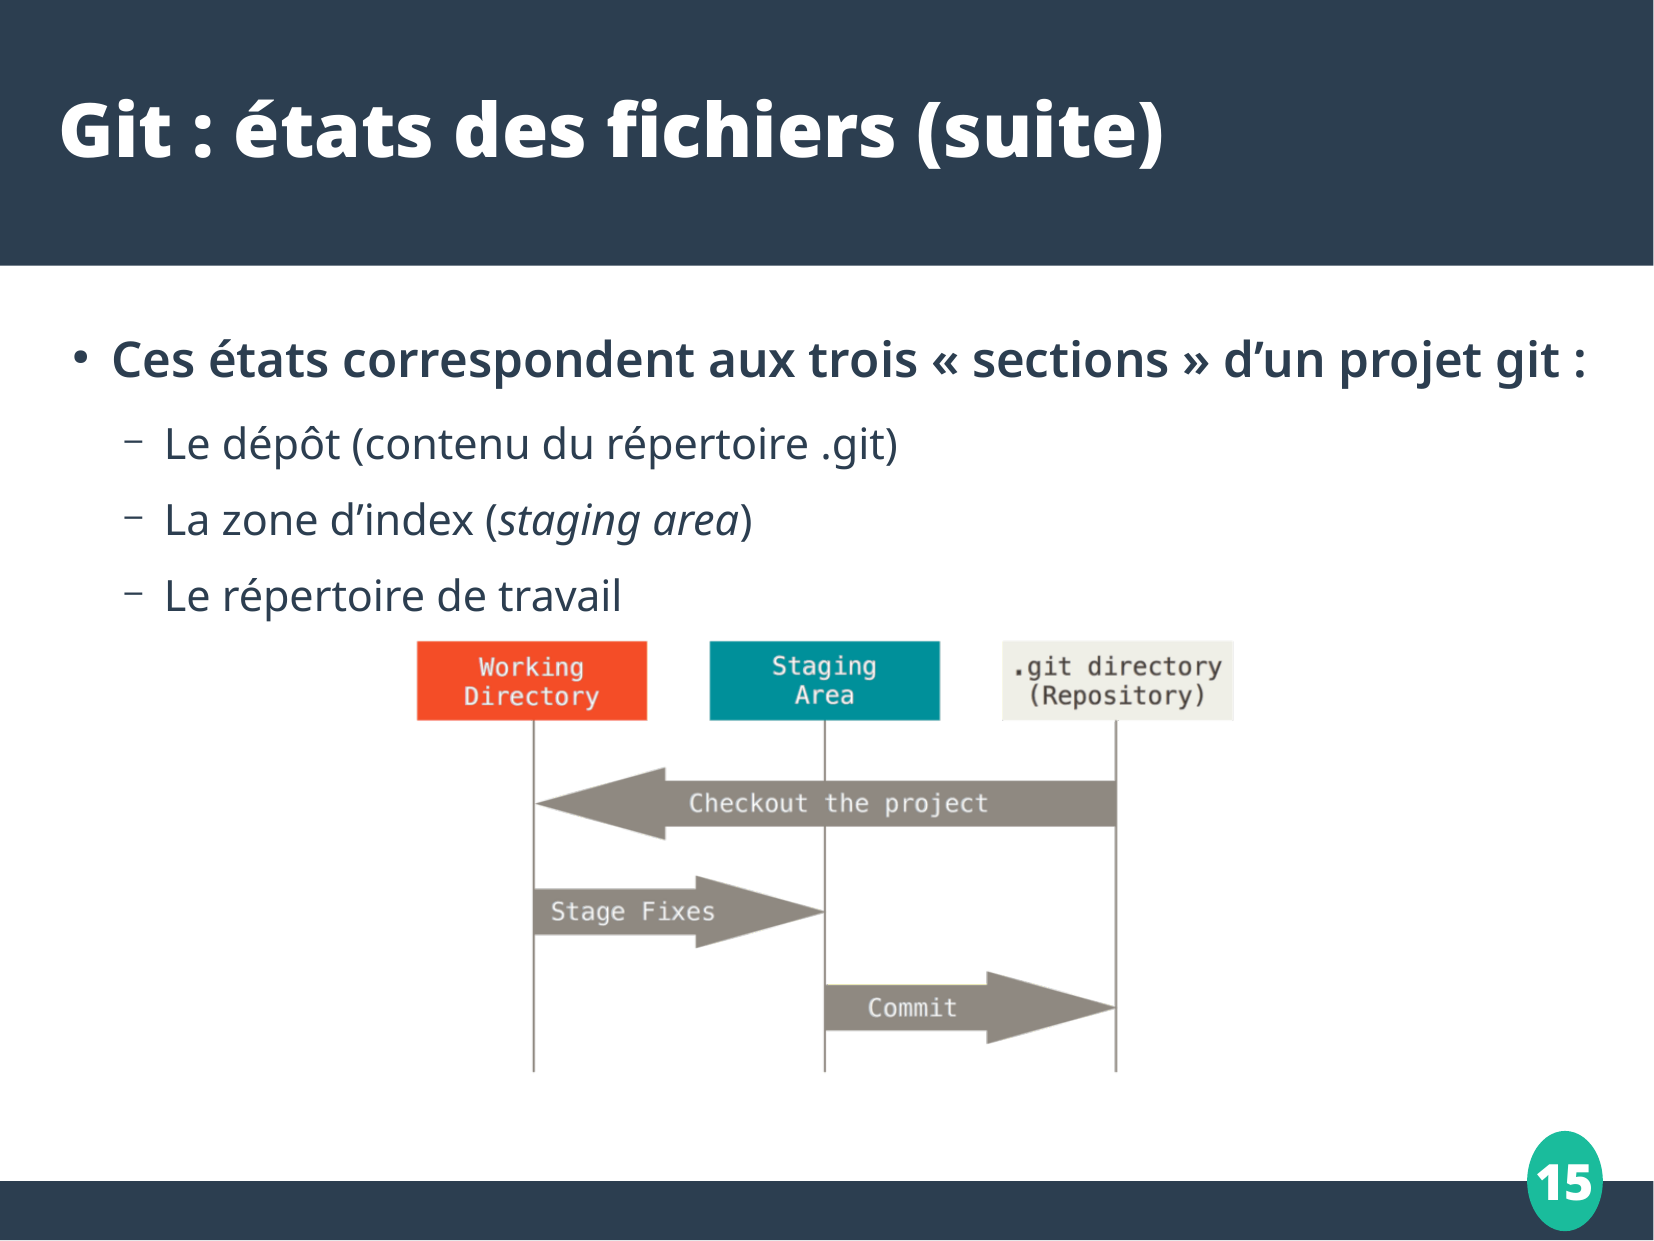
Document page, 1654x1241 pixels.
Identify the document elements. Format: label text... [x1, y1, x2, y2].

title Git : états des fichiers (suite) [59, 49, 1595, 207]
list Ces états correspondent aux trois « sections » d’un projet git : Le dépôt (contenu du répertoire .git) La zone d’index (staging area) Le répertoire de travail [59, 324, 1595, 650]
picture [410, 633, 1244, 1093]
